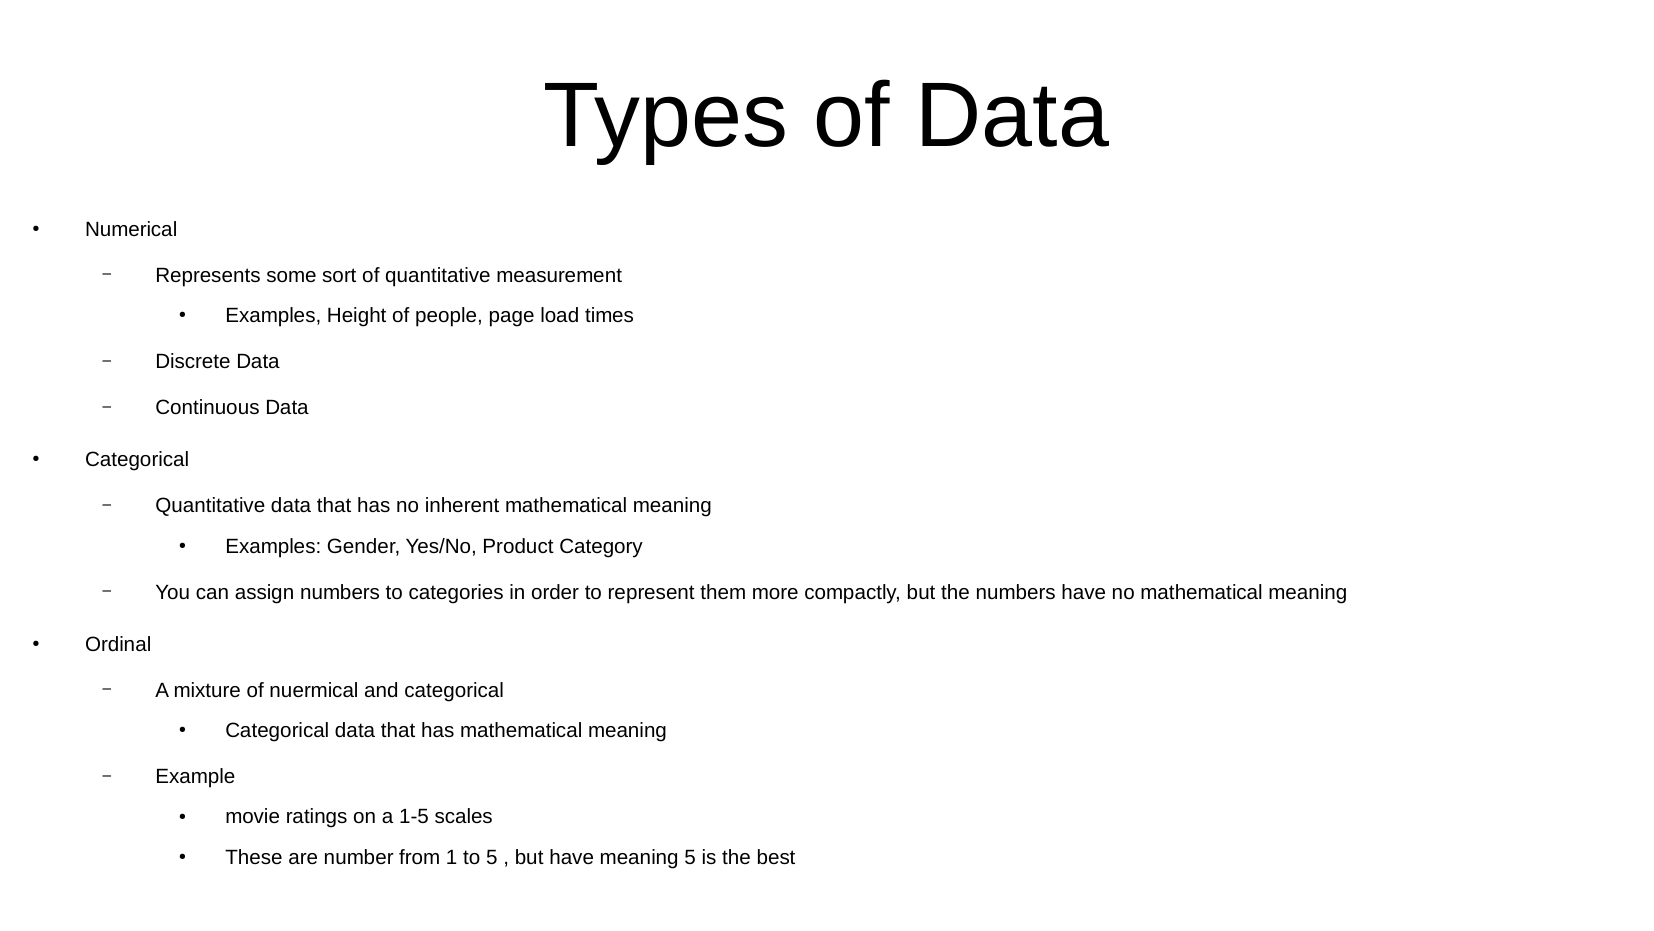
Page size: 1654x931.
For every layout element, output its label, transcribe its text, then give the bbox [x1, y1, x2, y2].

list Numerical Represents some sort of quantitative measurement Examples, Height of people, page load times Discrete Data Continuous Data Categorical Quantitative data that has no inherent mathematical meaning Examples: Gender, Yes/No, Product Category You can assign numbers to categories in order to represent them more compactly, but the numbers have no mathematical meaning Ordinal A mixture of nuermical and categorical Categorical data that has mathematical meaning Example movie ratings on a 1-5 scales These are number from 1 to 5 , but have meaning 5 is the best [15, 217, 1571, 871]
title Types of Data [82, 37, 1571, 193]
